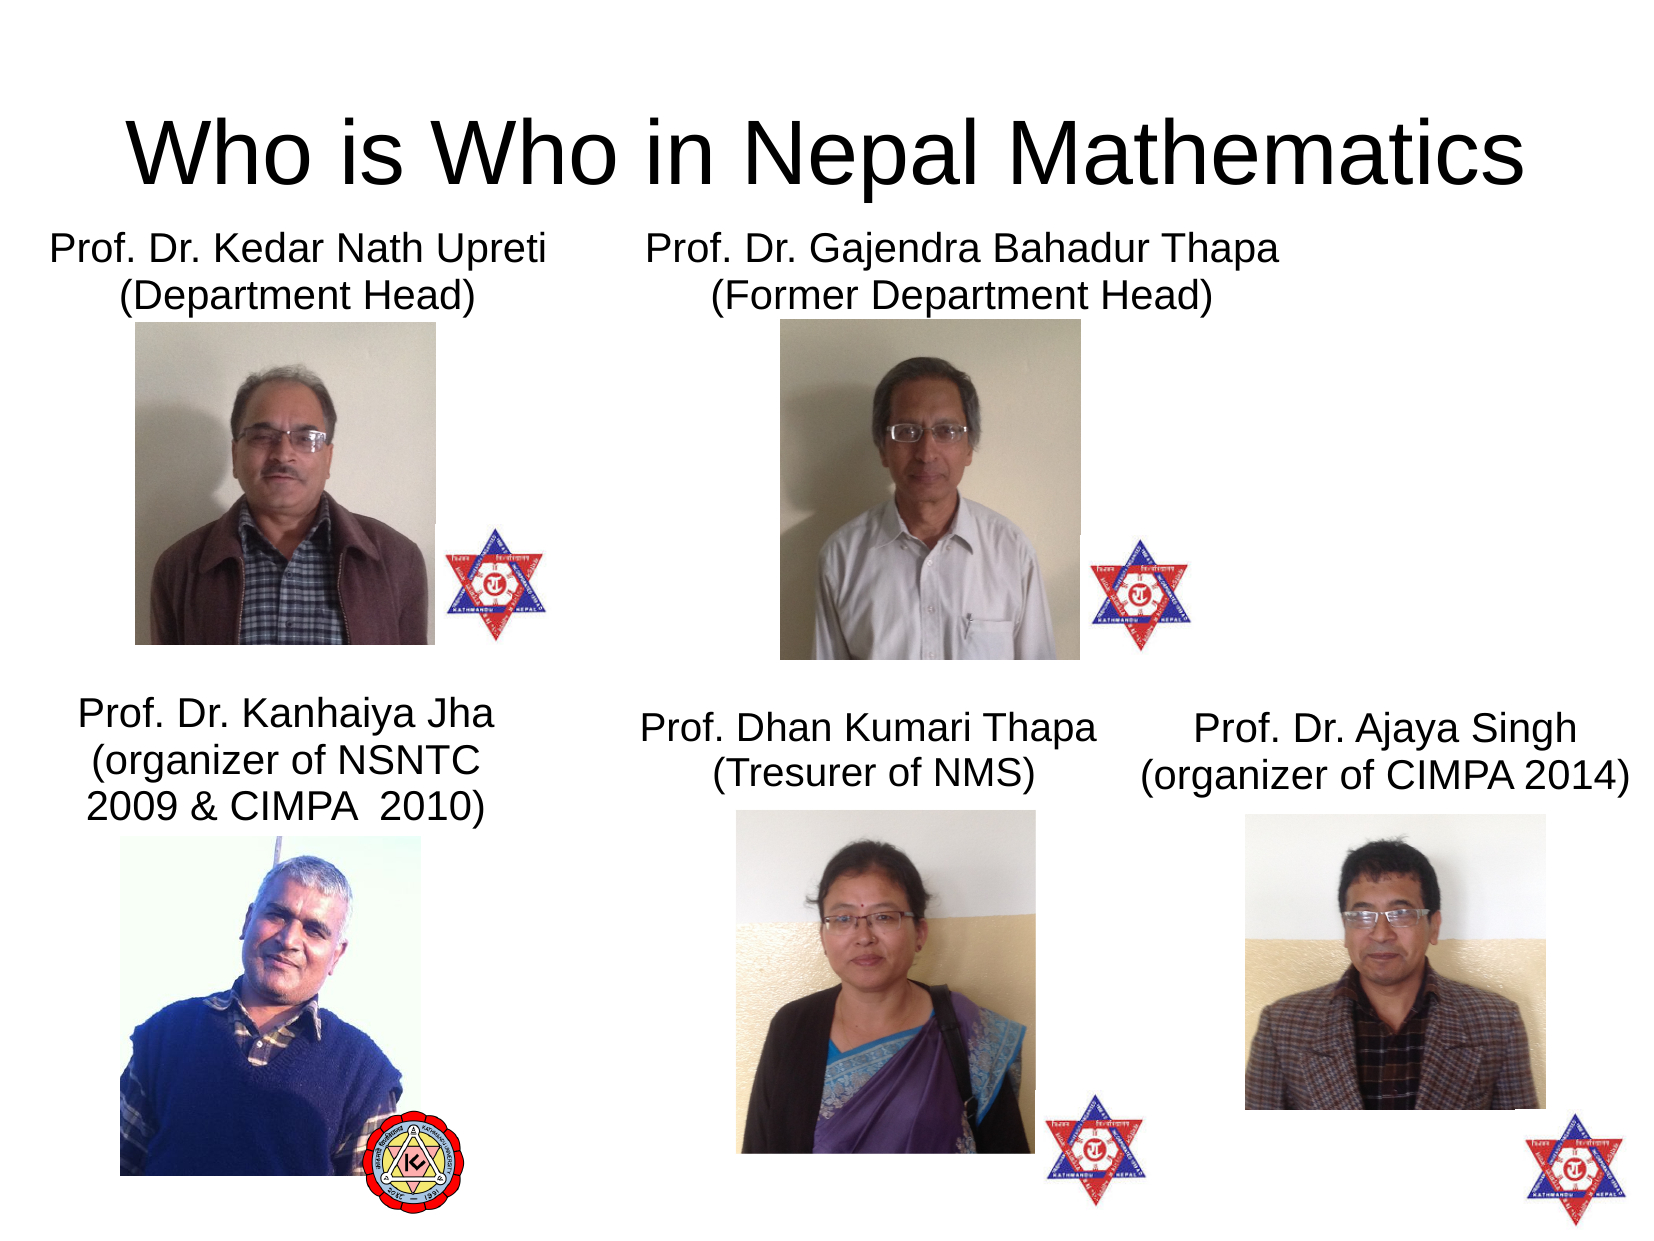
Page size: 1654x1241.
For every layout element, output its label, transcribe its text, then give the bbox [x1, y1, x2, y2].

list Prof. Dr. Kedar Nath Upreti (Department Head) [0, 225, 563, 331]
picture [735, 809, 1156, 1216]
picture [120, 836, 466, 1216]
picture [135, 322, 556, 650]
title Who is Who in Nepal Mathematics [82, 49, 1571, 257]
list Prof. Dr. Kanhaiya Jha (organizer of NSNTC 2009 & CIMPA 2010) [0, 690, 517, 837]
picture [1245, 814, 1636, 1235]
list Prof. Dr. Gajendra Bahadur Thapa (Former Department Head) [563, 225, 1291, 331]
list Prof. Dhan Kumari Thapa (Tresurer of NMS) [570, 705, 1111, 839]
picture [780, 319, 1201, 661]
list Prof. Dr. Ajaya Singh (organizer of CIMPA 2014) [1111, 705, 1651, 811]
